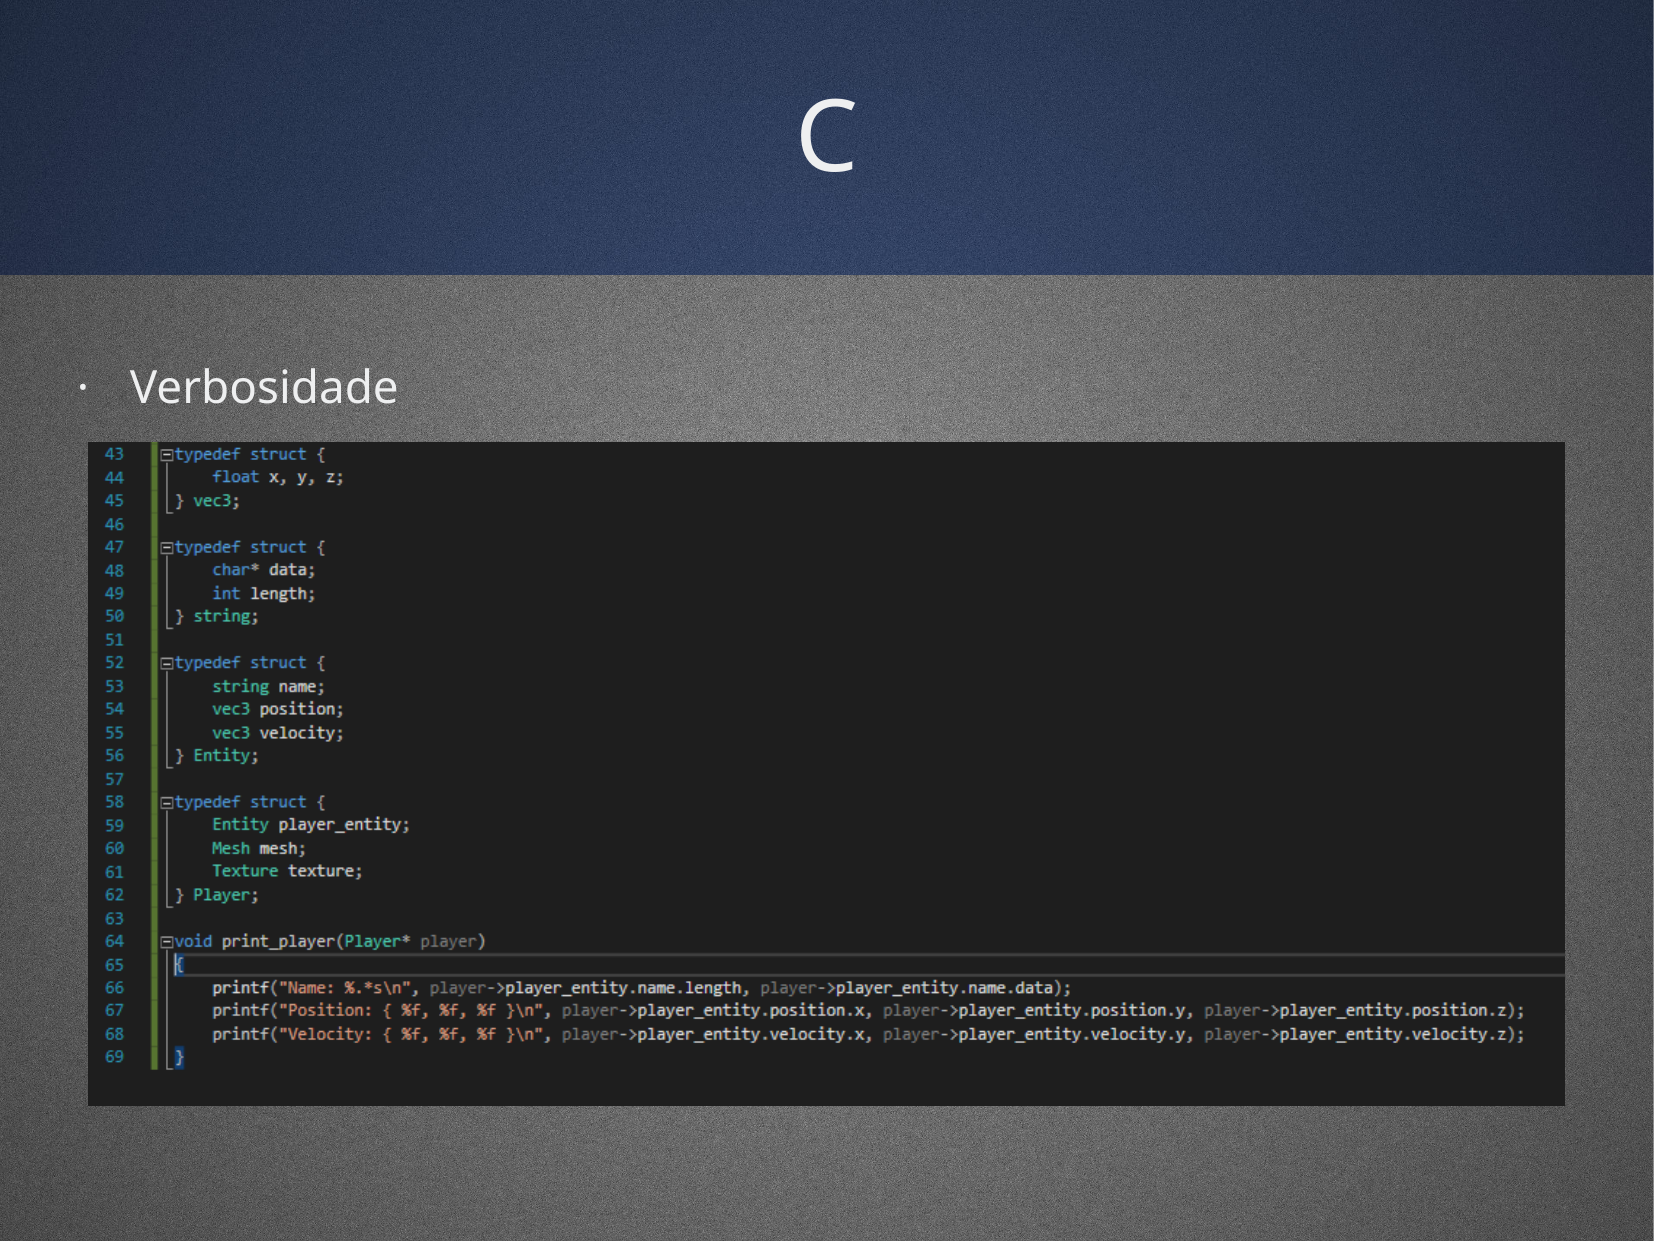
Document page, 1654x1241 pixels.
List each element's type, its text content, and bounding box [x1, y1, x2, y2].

title C [88, 29, 1565, 237]
list Verbosidade [59, 354, 1536, 1063]
picture [0, 0, 1654, 1241]
